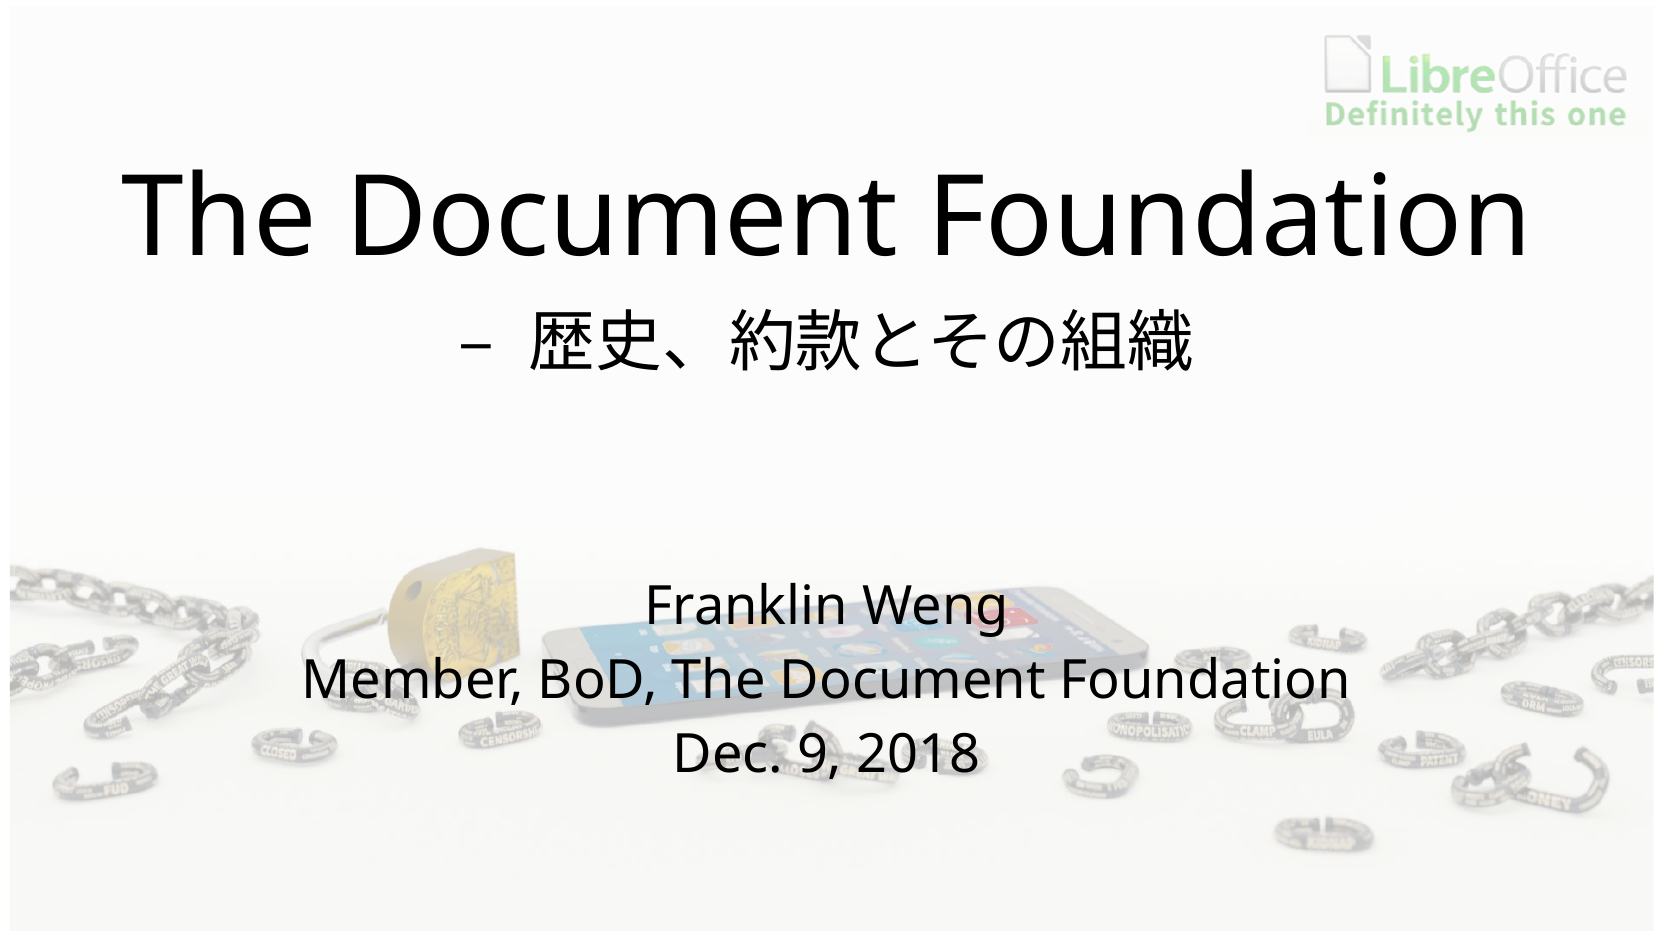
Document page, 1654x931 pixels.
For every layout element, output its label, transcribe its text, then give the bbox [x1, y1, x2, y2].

picture [9, 6, 1654, 931]
subtitle The Document Foundation – 歴史、約款とその組織 Franklin Weng Member, BoD, The Document Foundation Dec. 9, 2018 [82, 37, 1571, 886]
